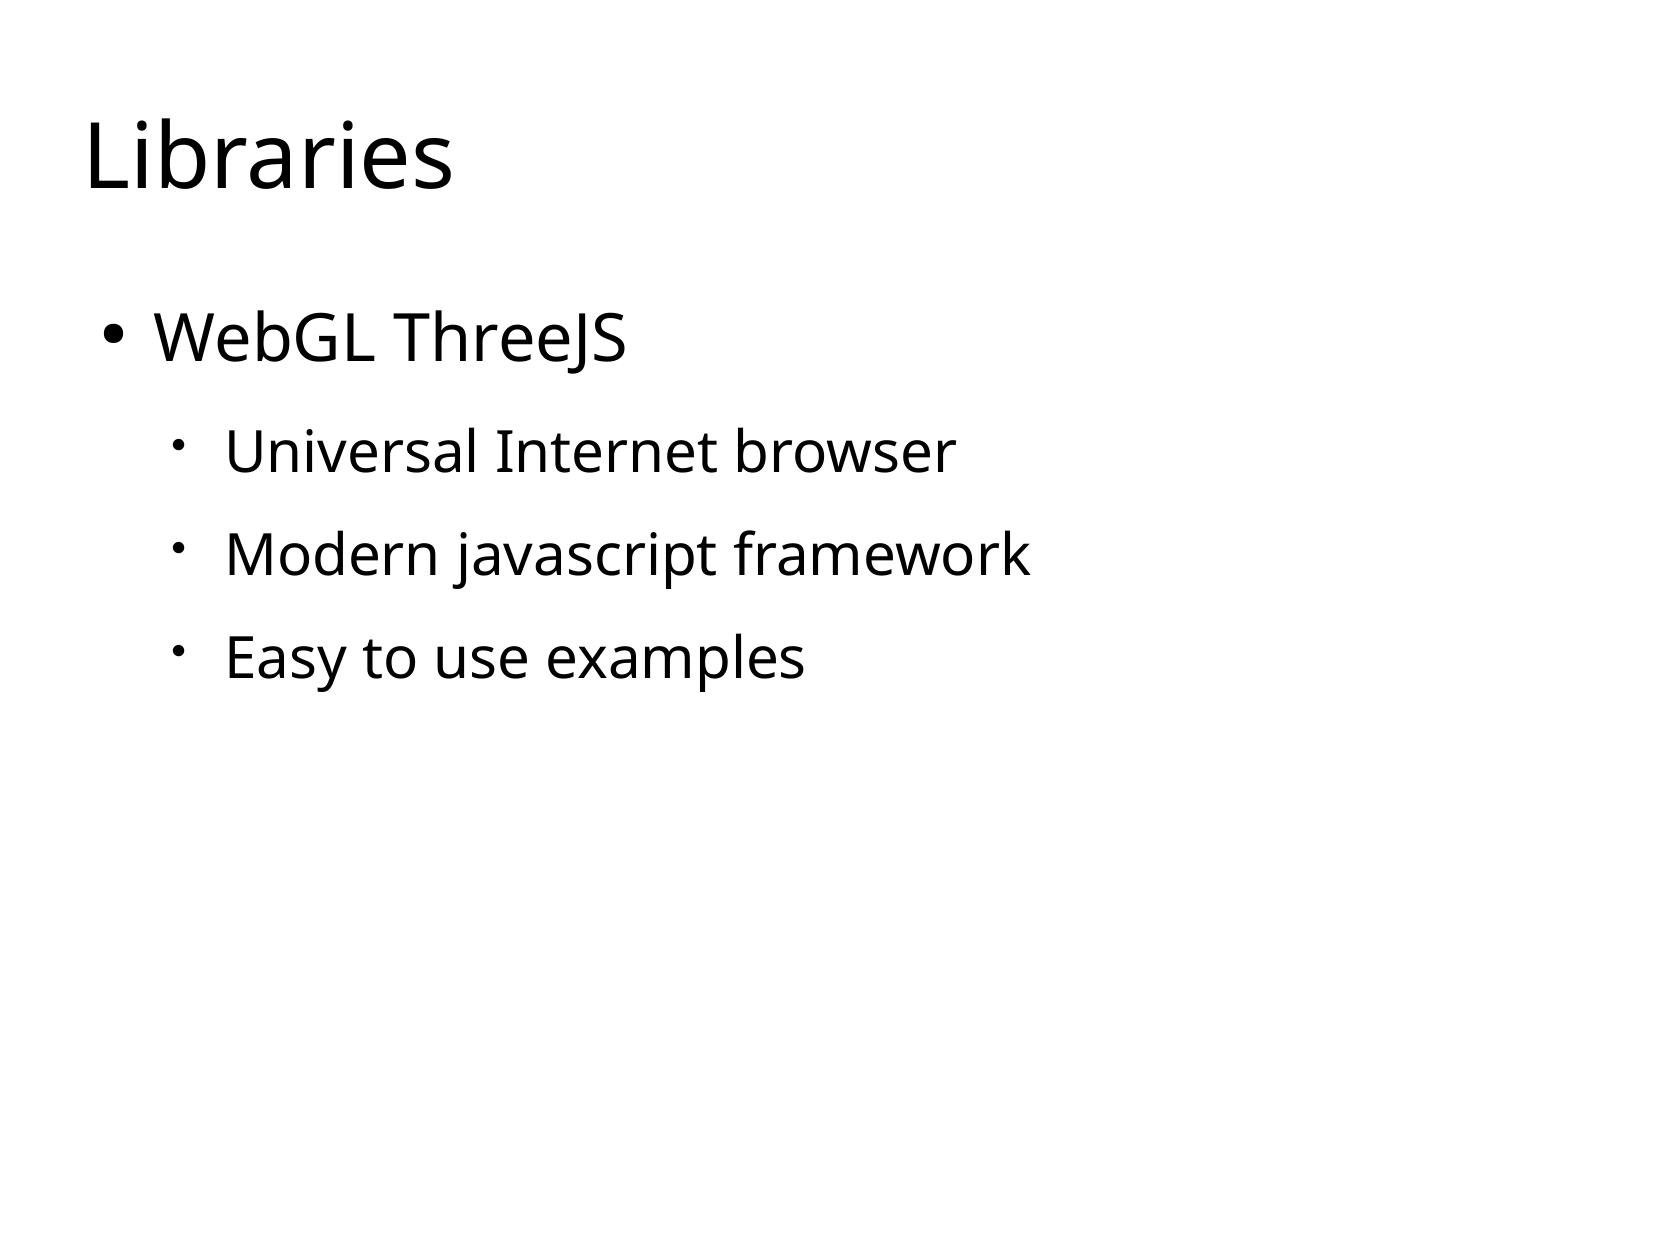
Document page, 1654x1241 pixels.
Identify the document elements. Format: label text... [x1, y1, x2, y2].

title Libraries [82, 49, 1571, 257]
list WebGL ThreeJS Universal Internet browser Modern javascript framework Easy to use examples [82, 290, 1571, 1010]
